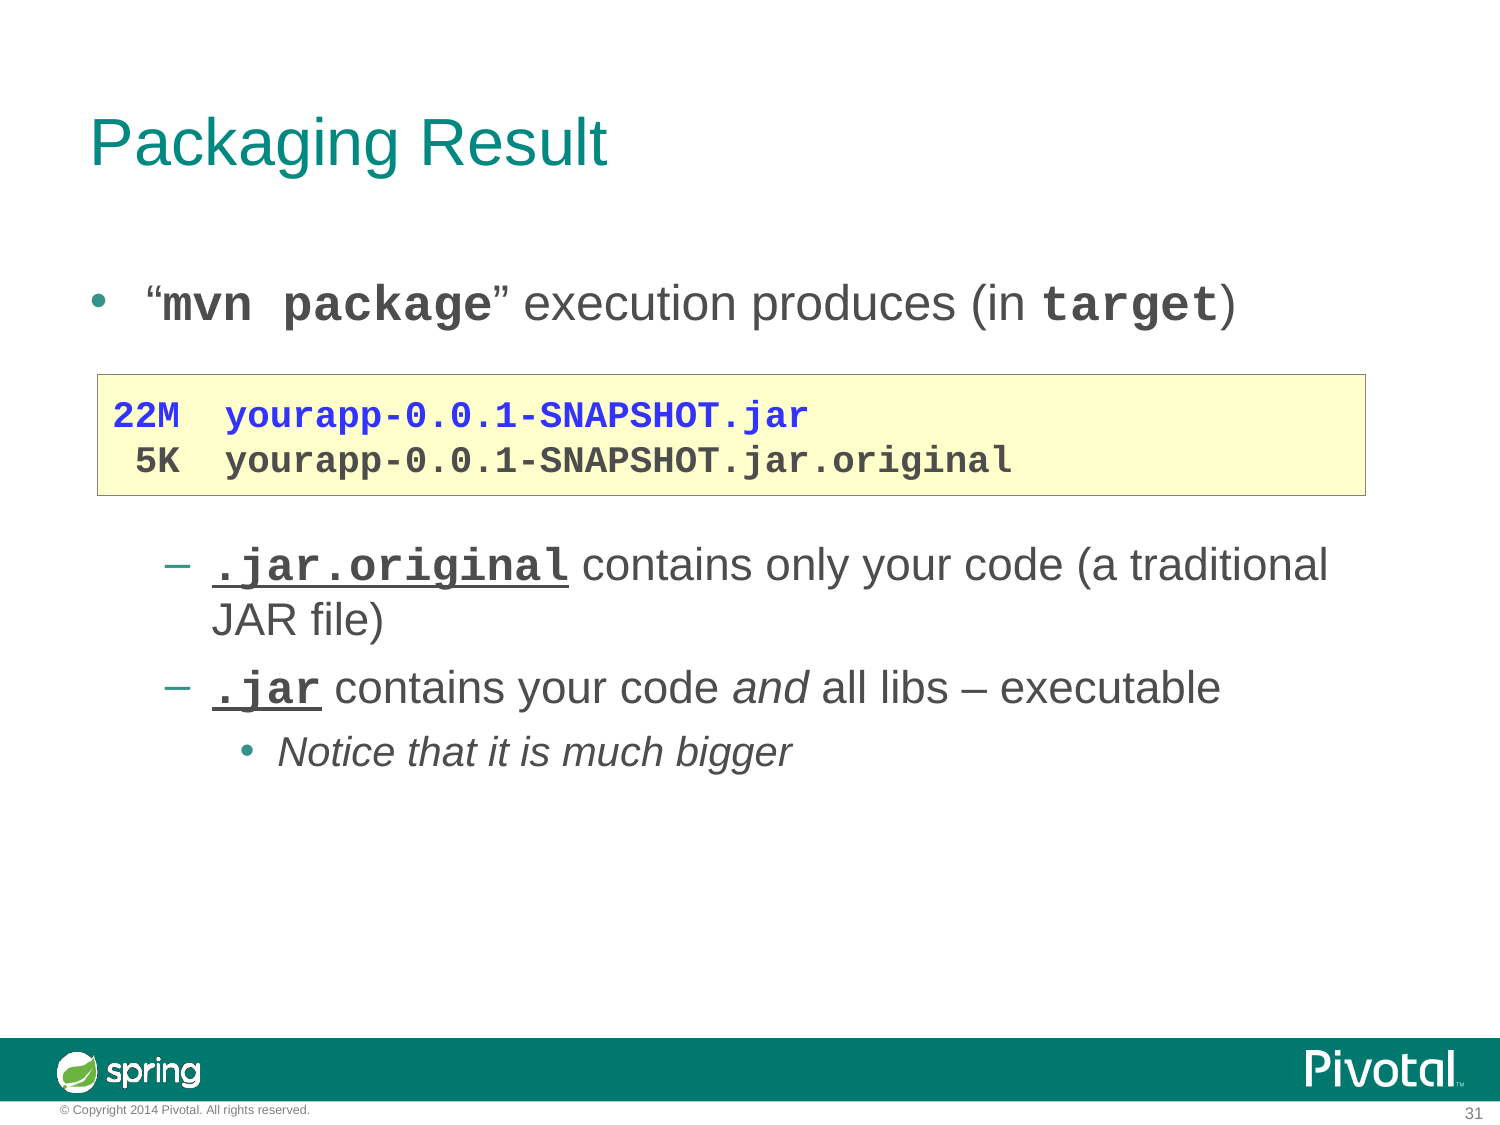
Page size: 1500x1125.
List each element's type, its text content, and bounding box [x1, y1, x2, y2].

list “mvn package” execution produces (in target) .jar.original contains only your code (a traditional JAR file) .jar contains your code and all libs – executable Notice that it is much bigger [75, 262, 1426, 931]
picture [32, 1041, 210, 1103]
title Packaging Result [75, 45, 1426, 233]
picture [1306, 1050, 1464, 1087]
text_box 22M yourapp-0.0.1-SNAPSHOT.jar 5K yourapp-0.0.1-SNAPSHOT.jar.original [97, 374, 1366, 496]
